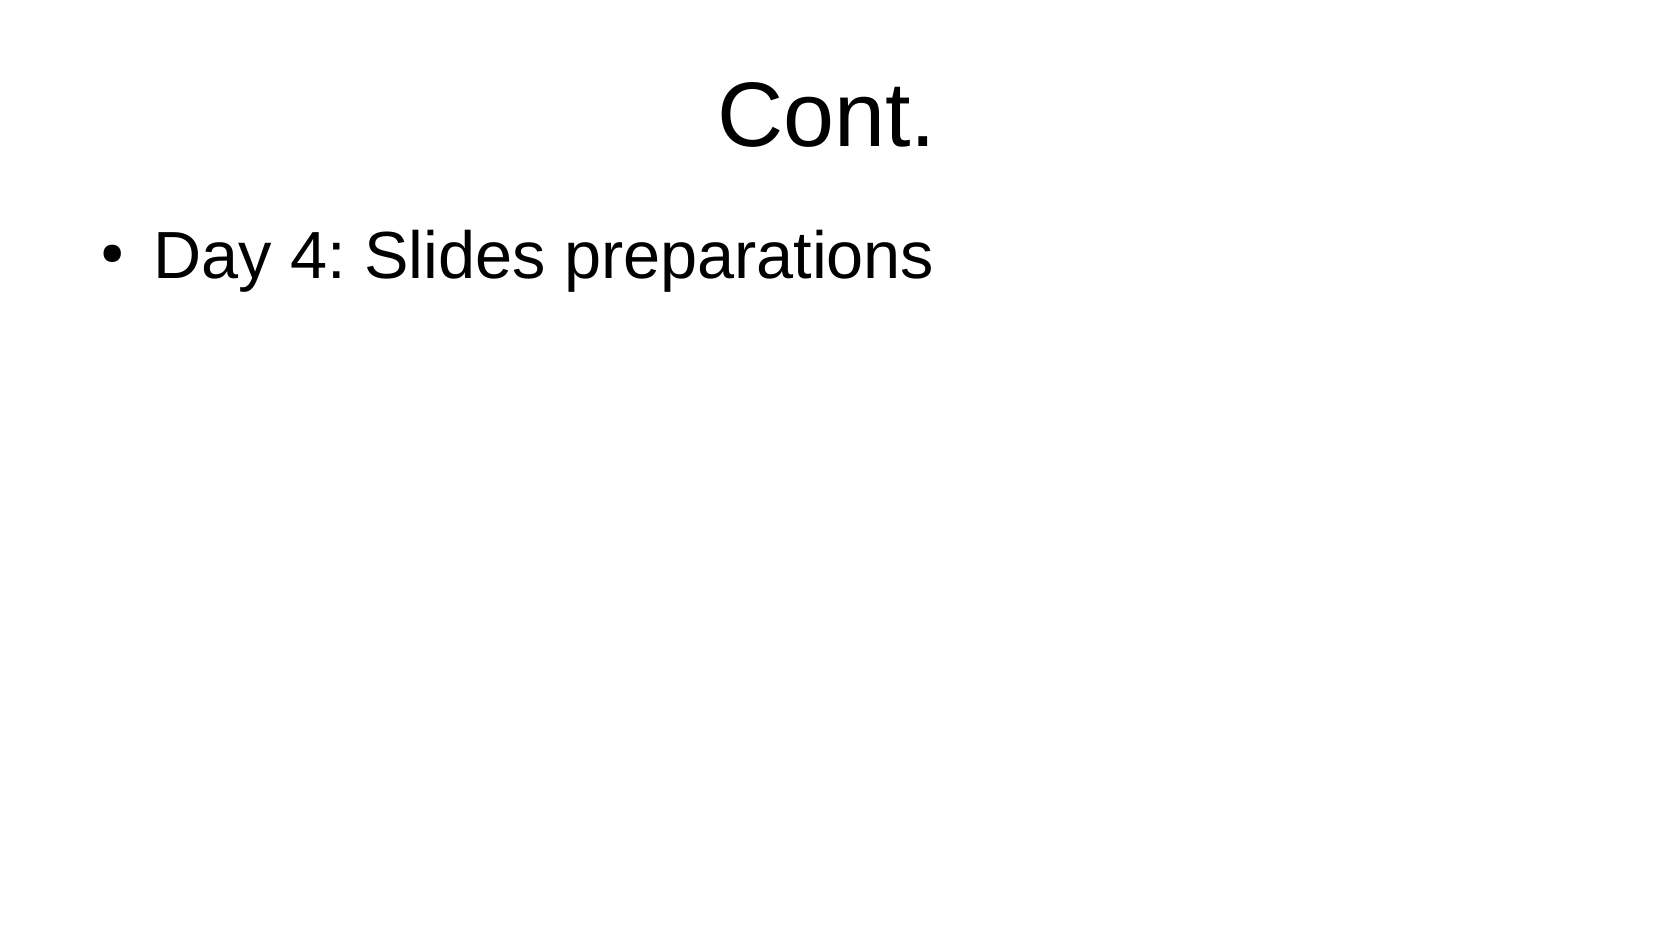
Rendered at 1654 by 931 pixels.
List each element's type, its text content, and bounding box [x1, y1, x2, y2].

title Cont. [82, 37, 1571, 193]
list Day 4: Slides preparations [82, 217, 1571, 758]
